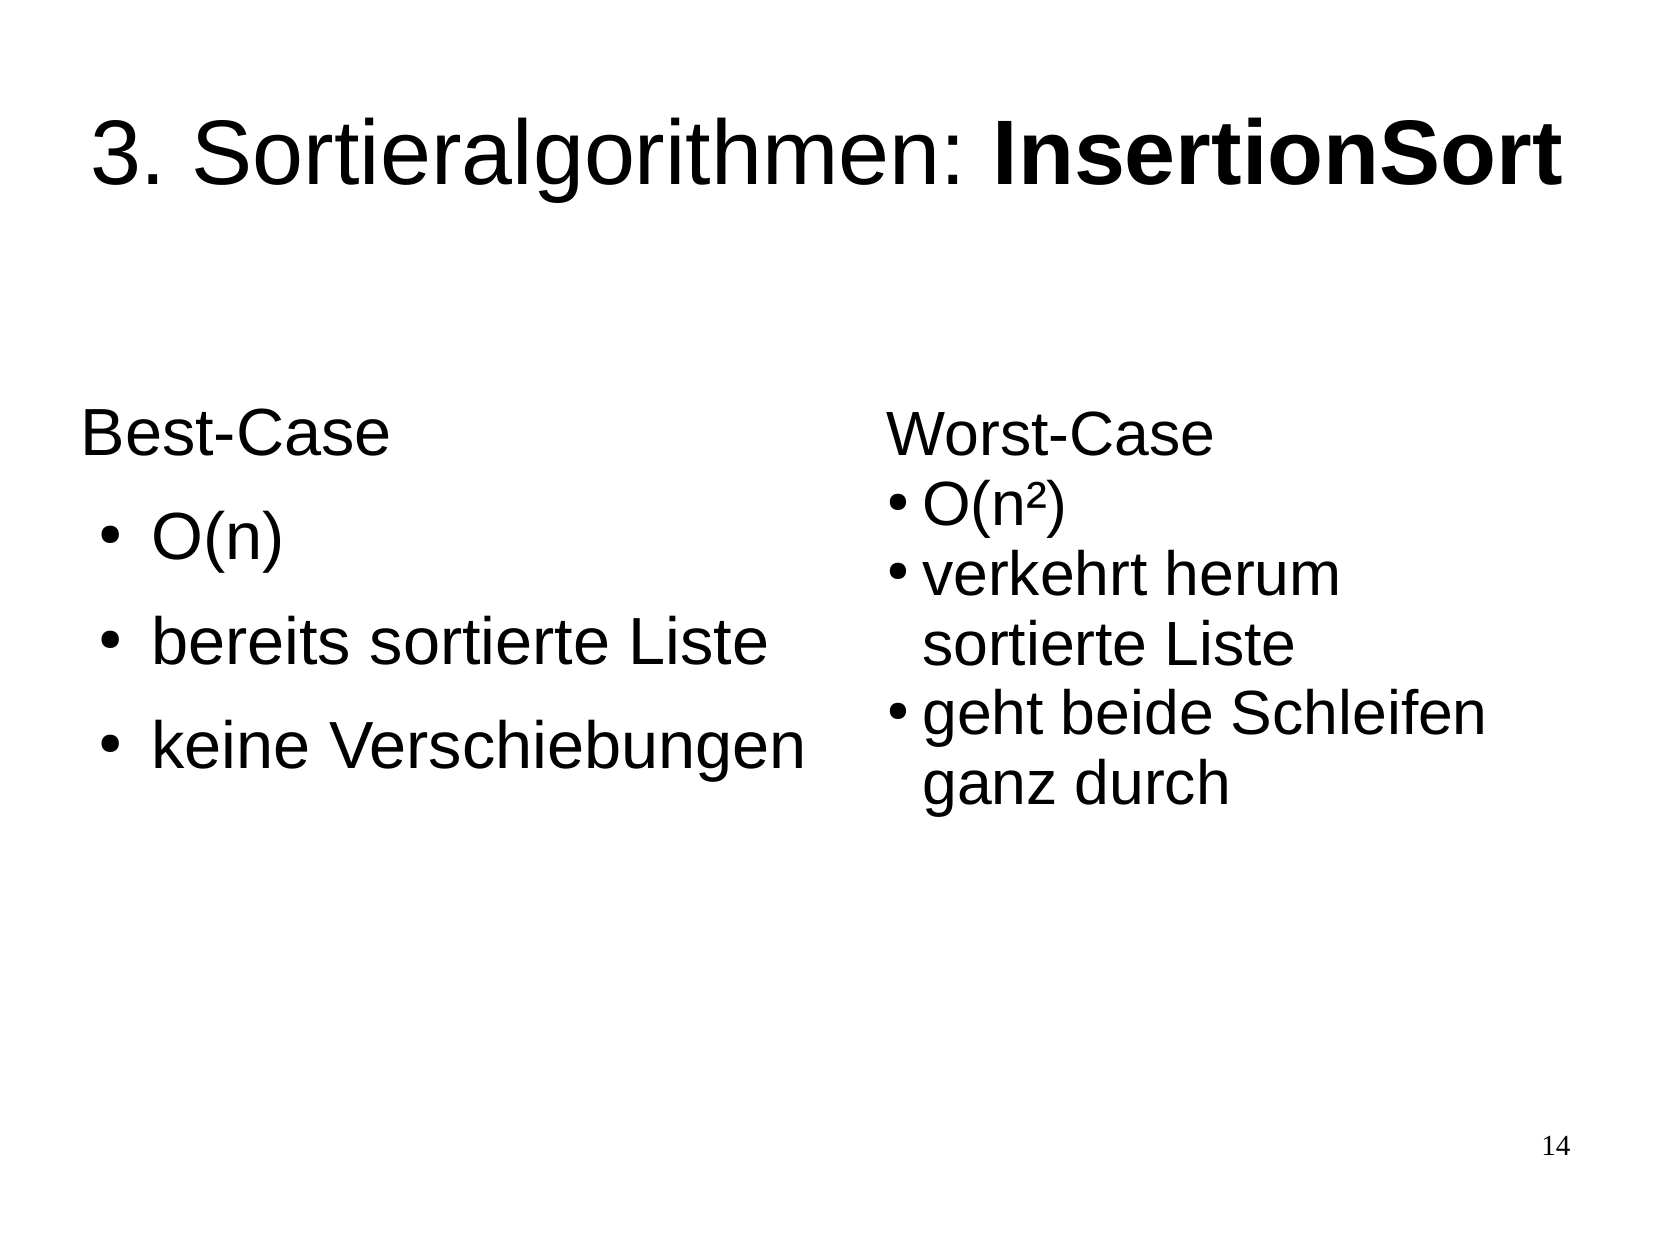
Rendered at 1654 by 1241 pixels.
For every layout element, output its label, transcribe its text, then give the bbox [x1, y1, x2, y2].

title 3. Sortieralgorithmen: InsertionSort [82, 49, 1571, 257]
list Best-Case O(n) bereits sortierte Liste keine Verschiebungen [80, 395, 833, 847]
text_box Worst-Case O(n²) verkehrt herum sortierte Liste geht beide Schleifen ganz durch [872, 391, 1577, 845]
